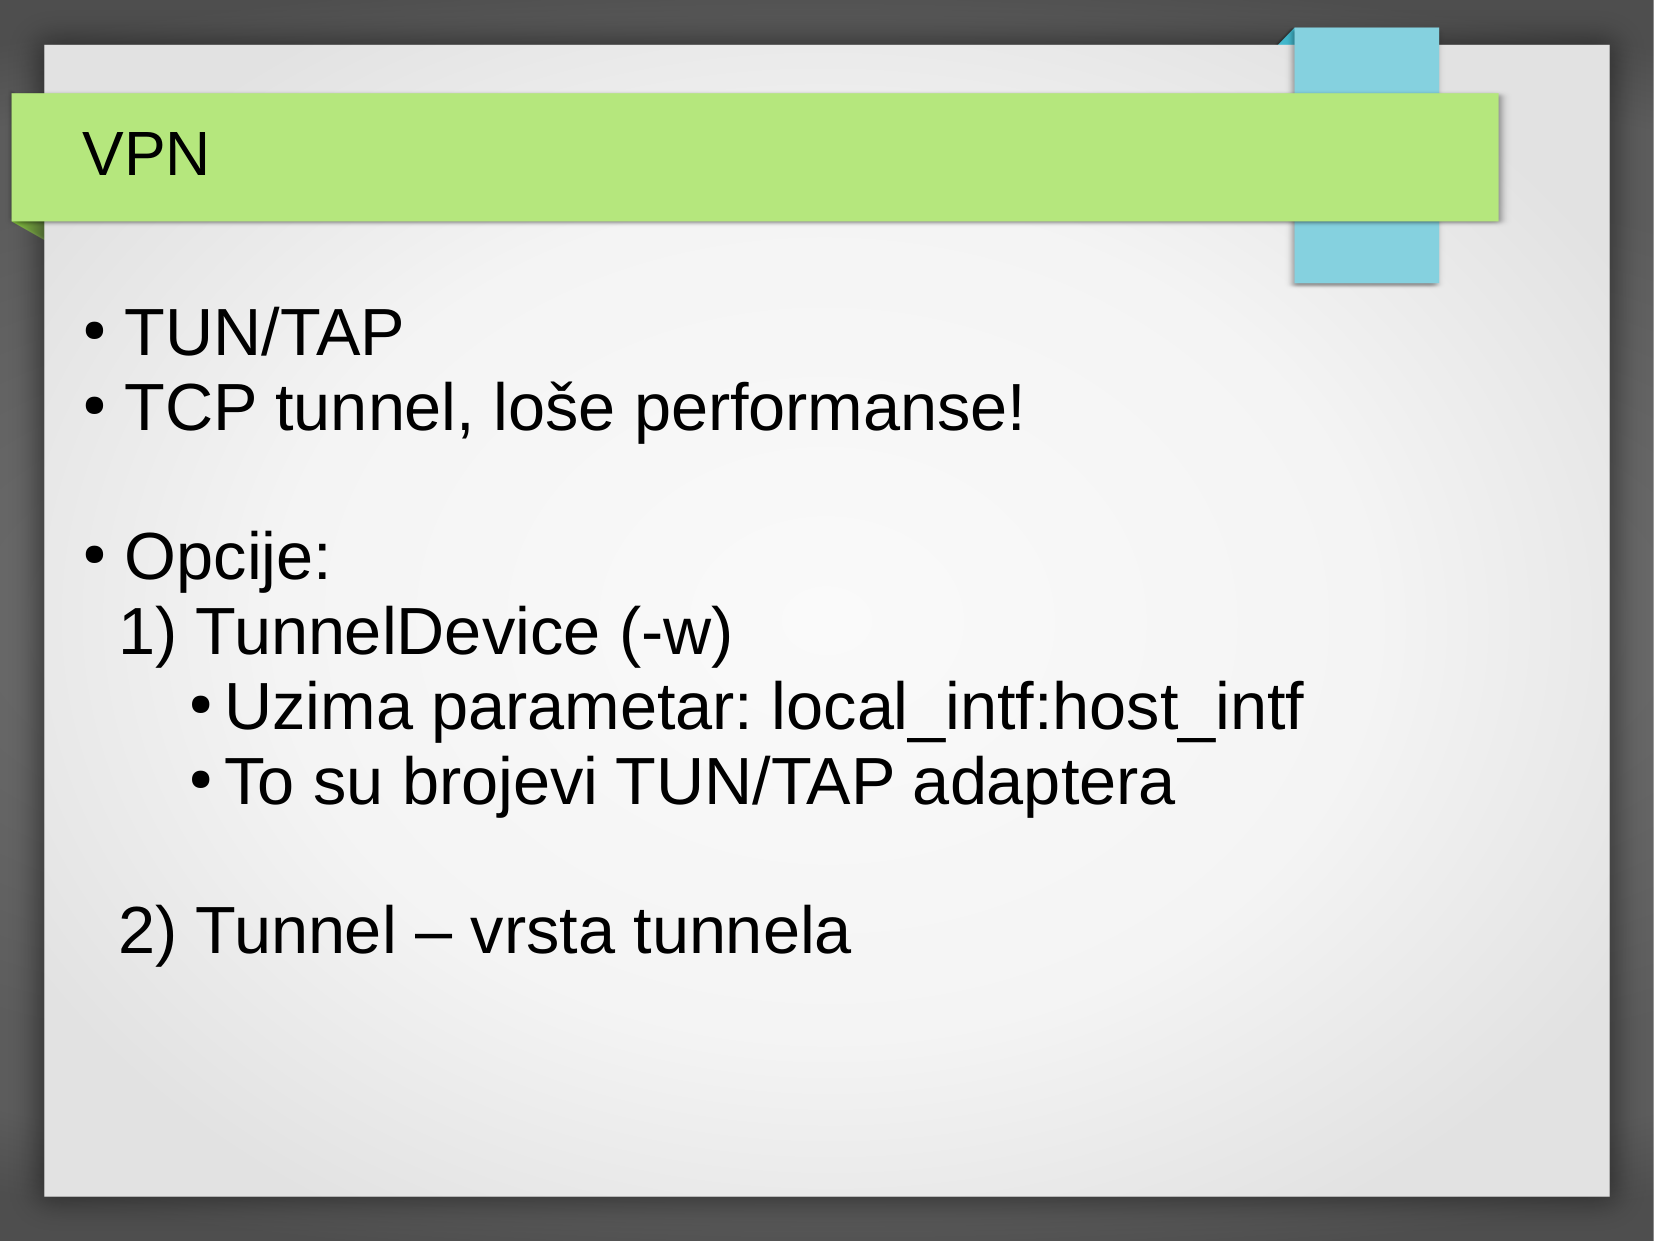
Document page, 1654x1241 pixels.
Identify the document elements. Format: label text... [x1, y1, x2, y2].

picture [0, 0, 1654, 1241]
title VPN [82, 94, 1264, 213]
subtitle TUN/TAP TCP tunnel, loše performanse! Opcije: TunnelDevice (-w) Uzima parametar: local_intf:host_intf To su brojevi TUN/TAP adaptera Tunnel – vrsta tunnela [82, 295, 1571, 1043]
